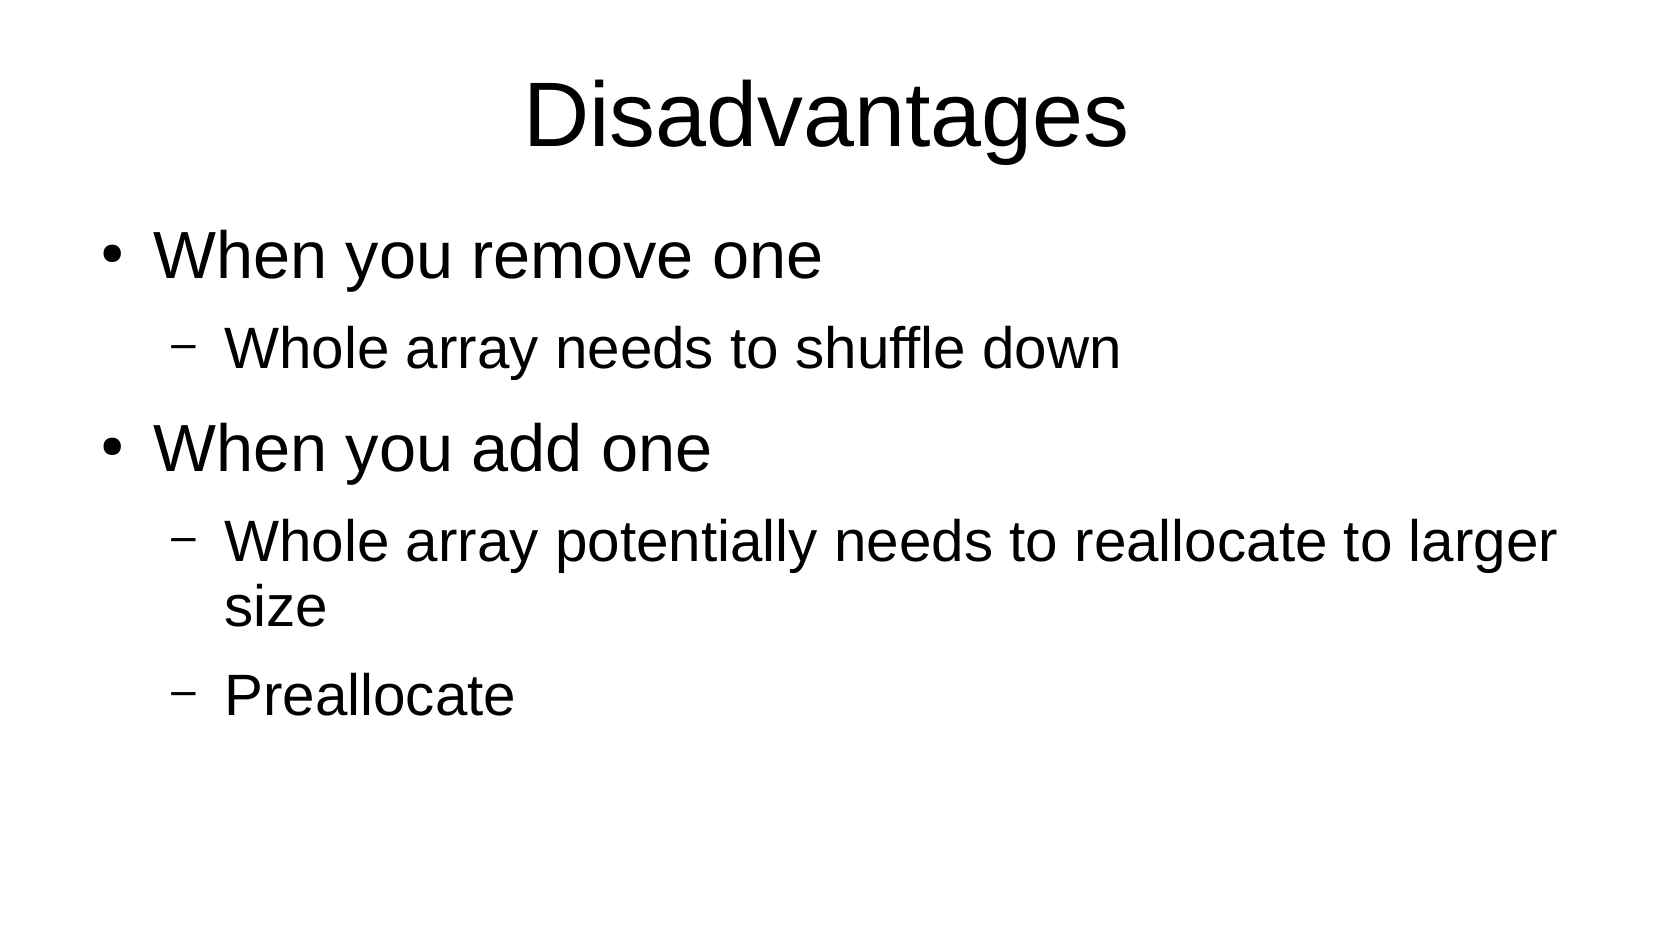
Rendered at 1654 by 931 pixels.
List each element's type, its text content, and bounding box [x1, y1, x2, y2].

list When you remove one Whole array needs to shuffle down When you add one Whole array potentially needs to reallocate to larger size Preallocate [82, 217, 1571, 758]
title Disadvantages [82, 37, 1571, 193]
